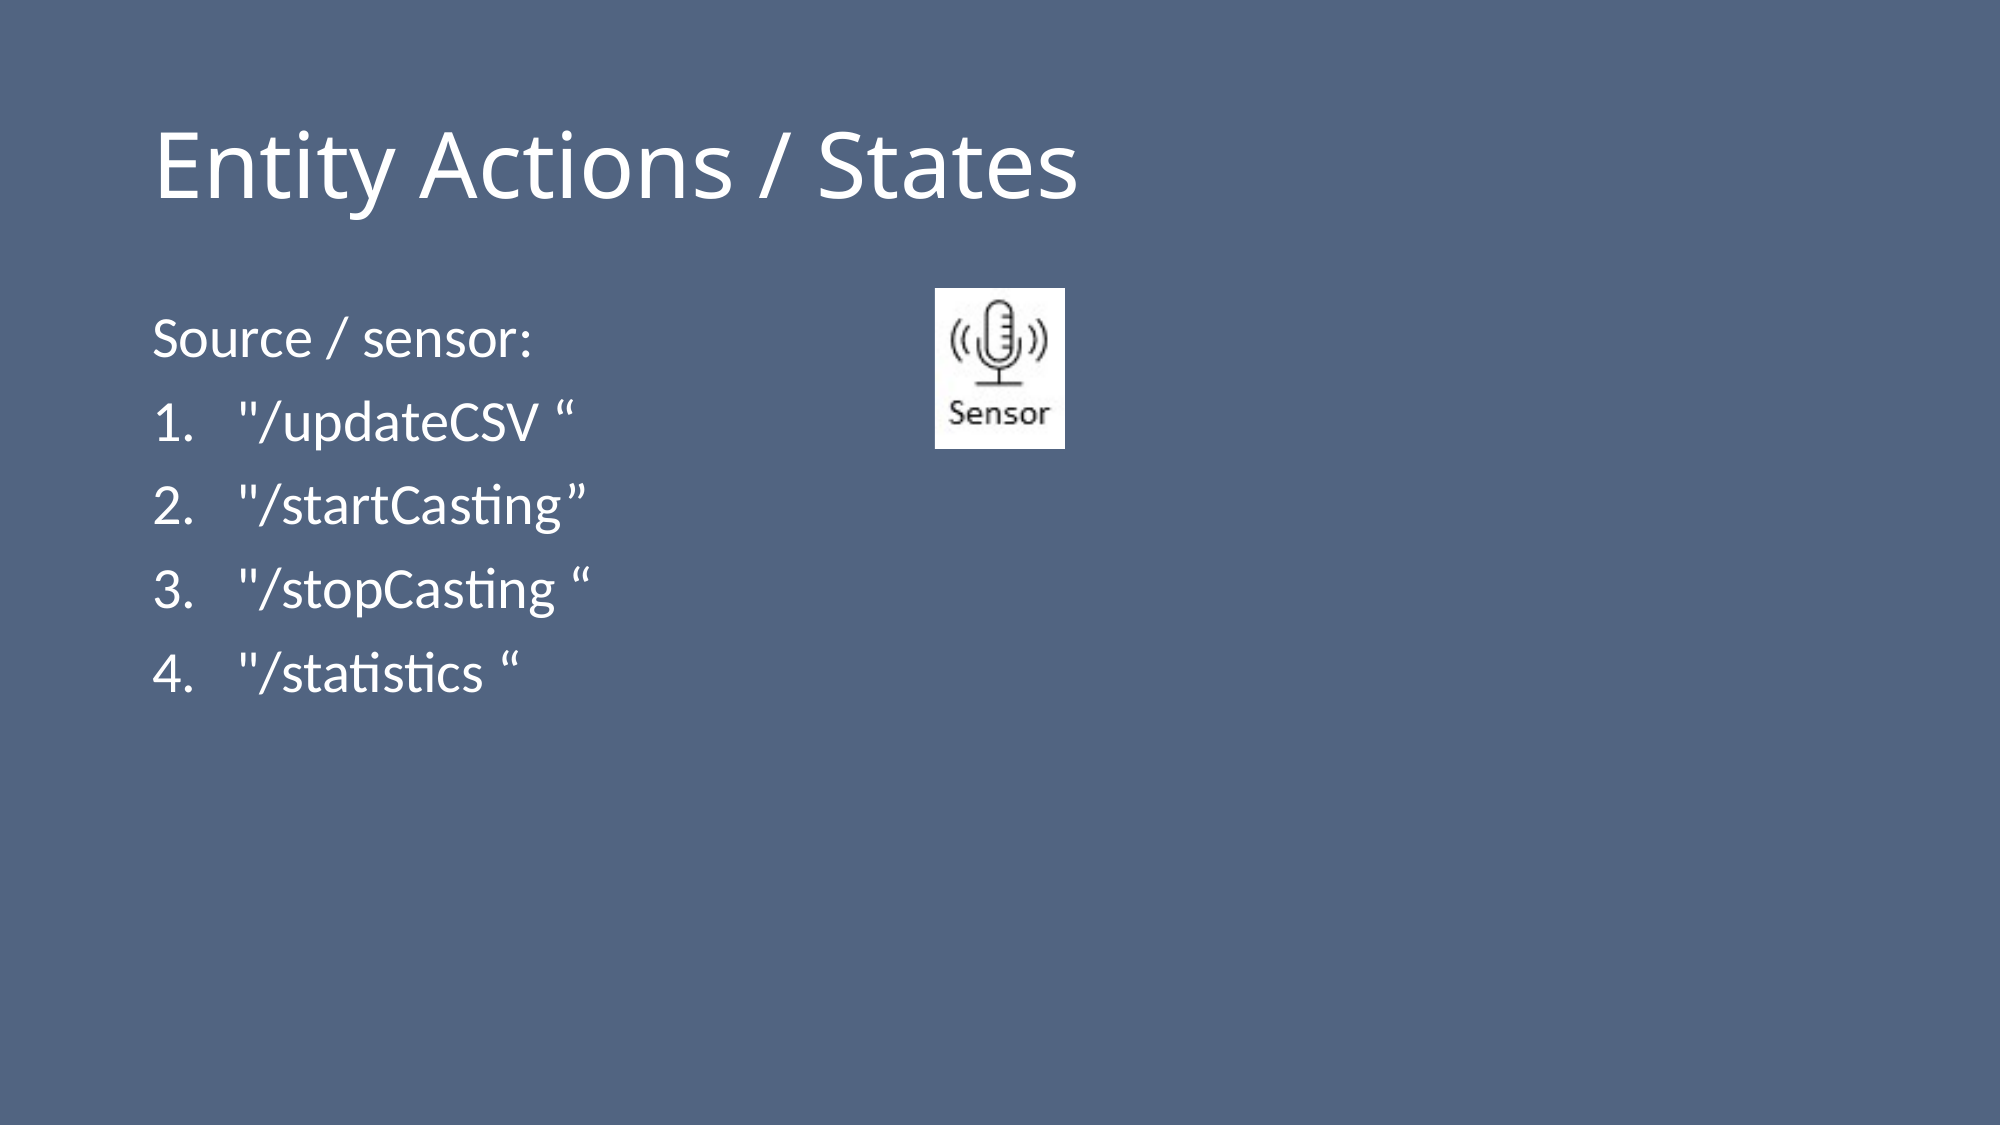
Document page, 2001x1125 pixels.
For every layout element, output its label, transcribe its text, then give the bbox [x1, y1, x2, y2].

text_box Entity Actions / States [137, 59, 1863, 278]
text_box Source / sensor: "/updateCSV “ "/startCasting” "/stopCasting “ "/statistics “ [137, 299, 1863, 1014]
picture [934, 288, 1065, 449]
